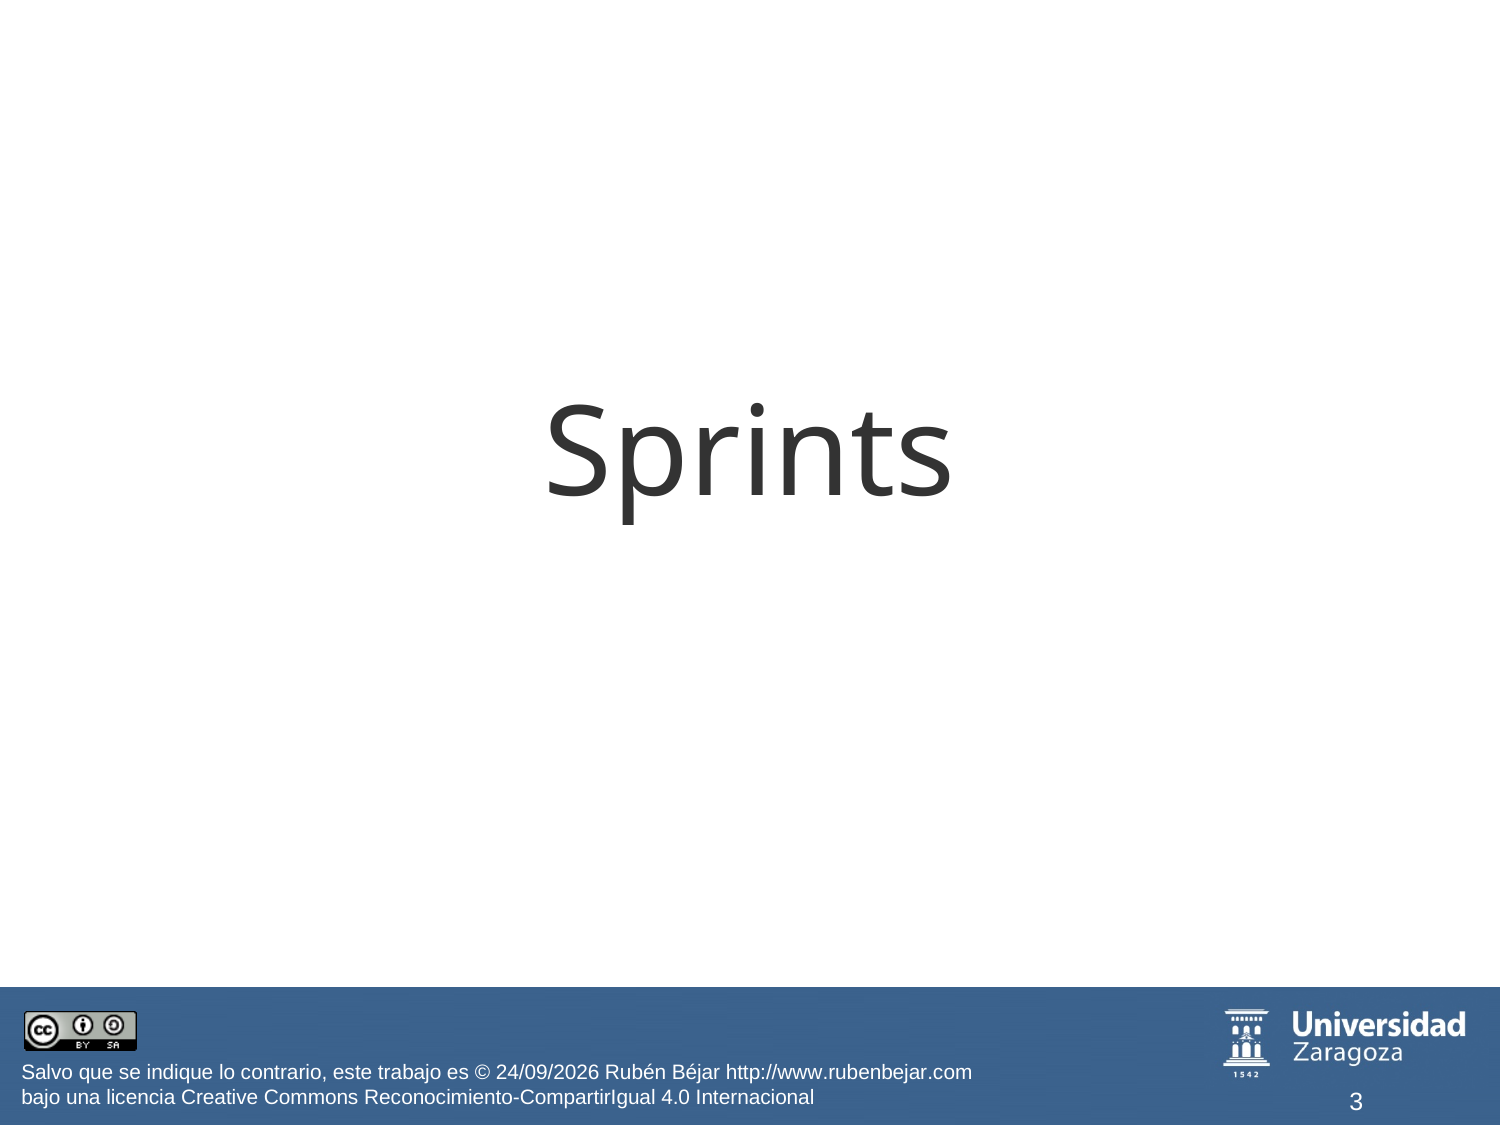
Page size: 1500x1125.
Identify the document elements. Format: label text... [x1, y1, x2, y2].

text_box Sprints [169, 307, 1331, 585]
picture [0, 987, 1500, 1125]
